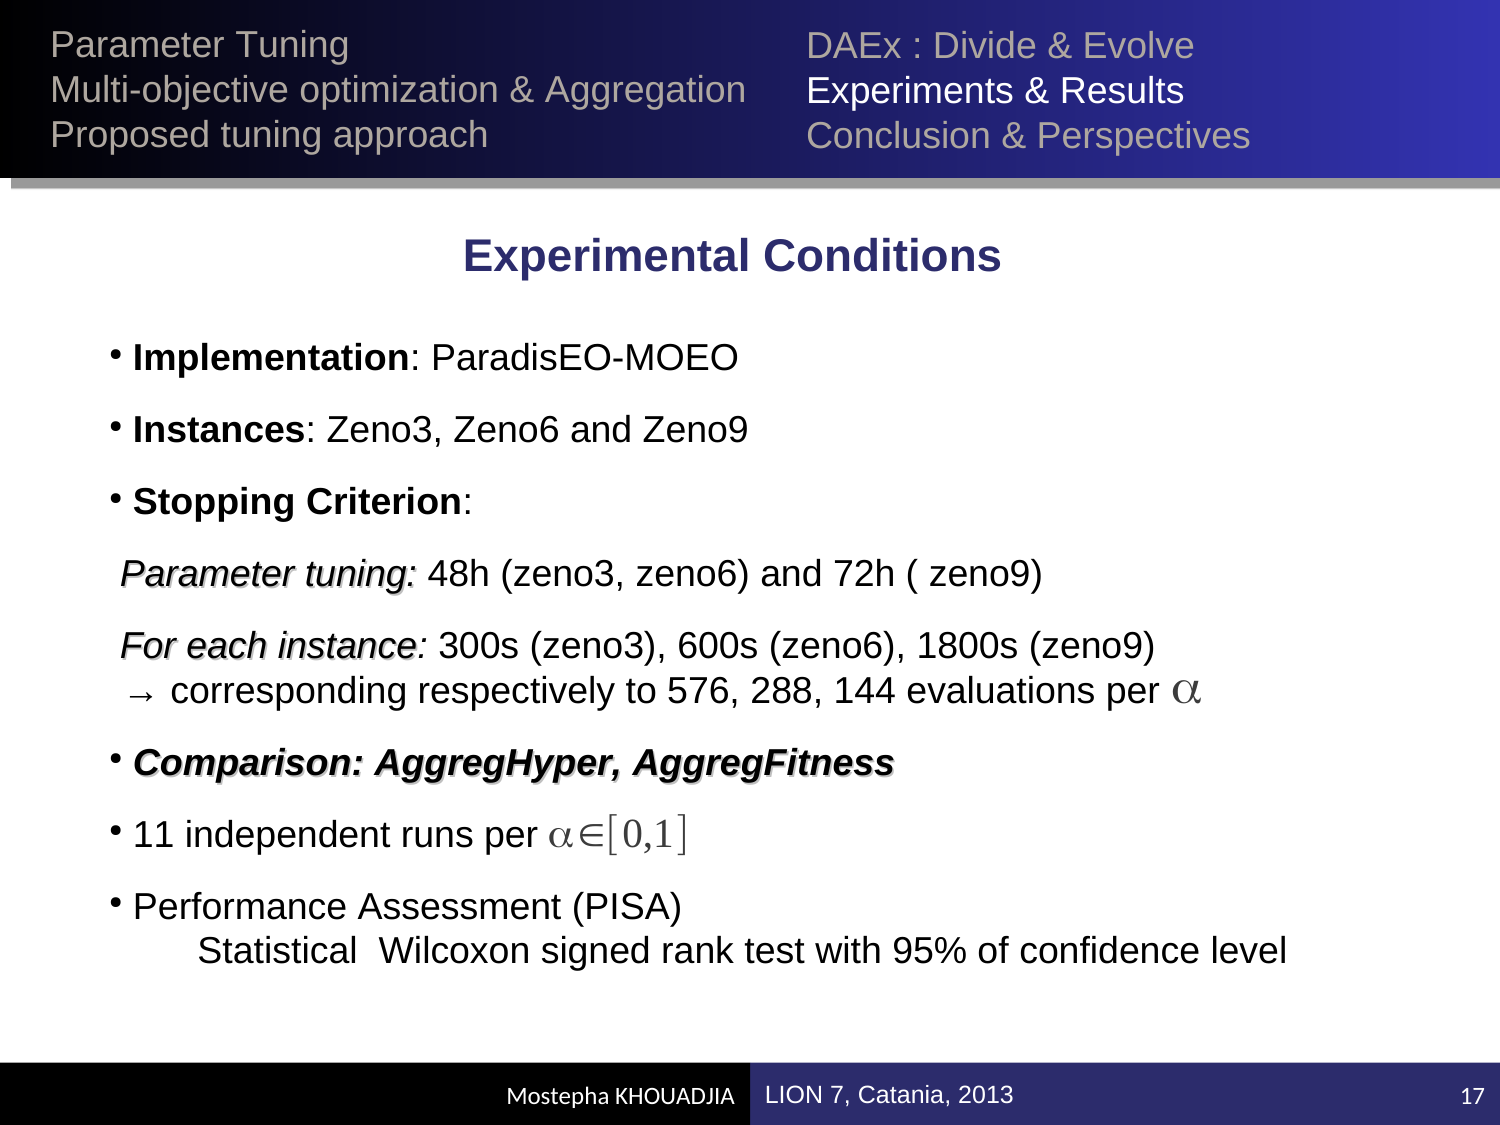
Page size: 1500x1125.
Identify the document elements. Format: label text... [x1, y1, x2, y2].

text_box Parameter Tuning Multi-objective optimization & Aggregation Proposed tuning approach [35, 12, 815, 519]
text_box DAEx : Divide & Evolve Experiments & Results Conclusion & Perspectives [791, 13, 1500, 164]
chart [1165, 678, 1210, 707]
text_box Implementation: ParadisEO-MOEO Instances: Zeno3, Zeno6 and Zeno9 Stopping Criterion: Parameter tuning: 48h (zeno3, zeno6) and 72h ( zeno9) For each instance: 300s (zeno3), 600s (zeno6), 1800s (zeno9) → corresponding respectively to 576, 288, 144 evaluations per Comparison: AggregHyper, AggregFitness 11 independent runs per Performance Assessment (PISA) Statistical Wilcoxon signed rank test with 95% of confidence level [94, 334, 1453, 1125]
chart [541, 810, 695, 858]
text_box Experimental Conditions [117, 218, 1349, 339]
